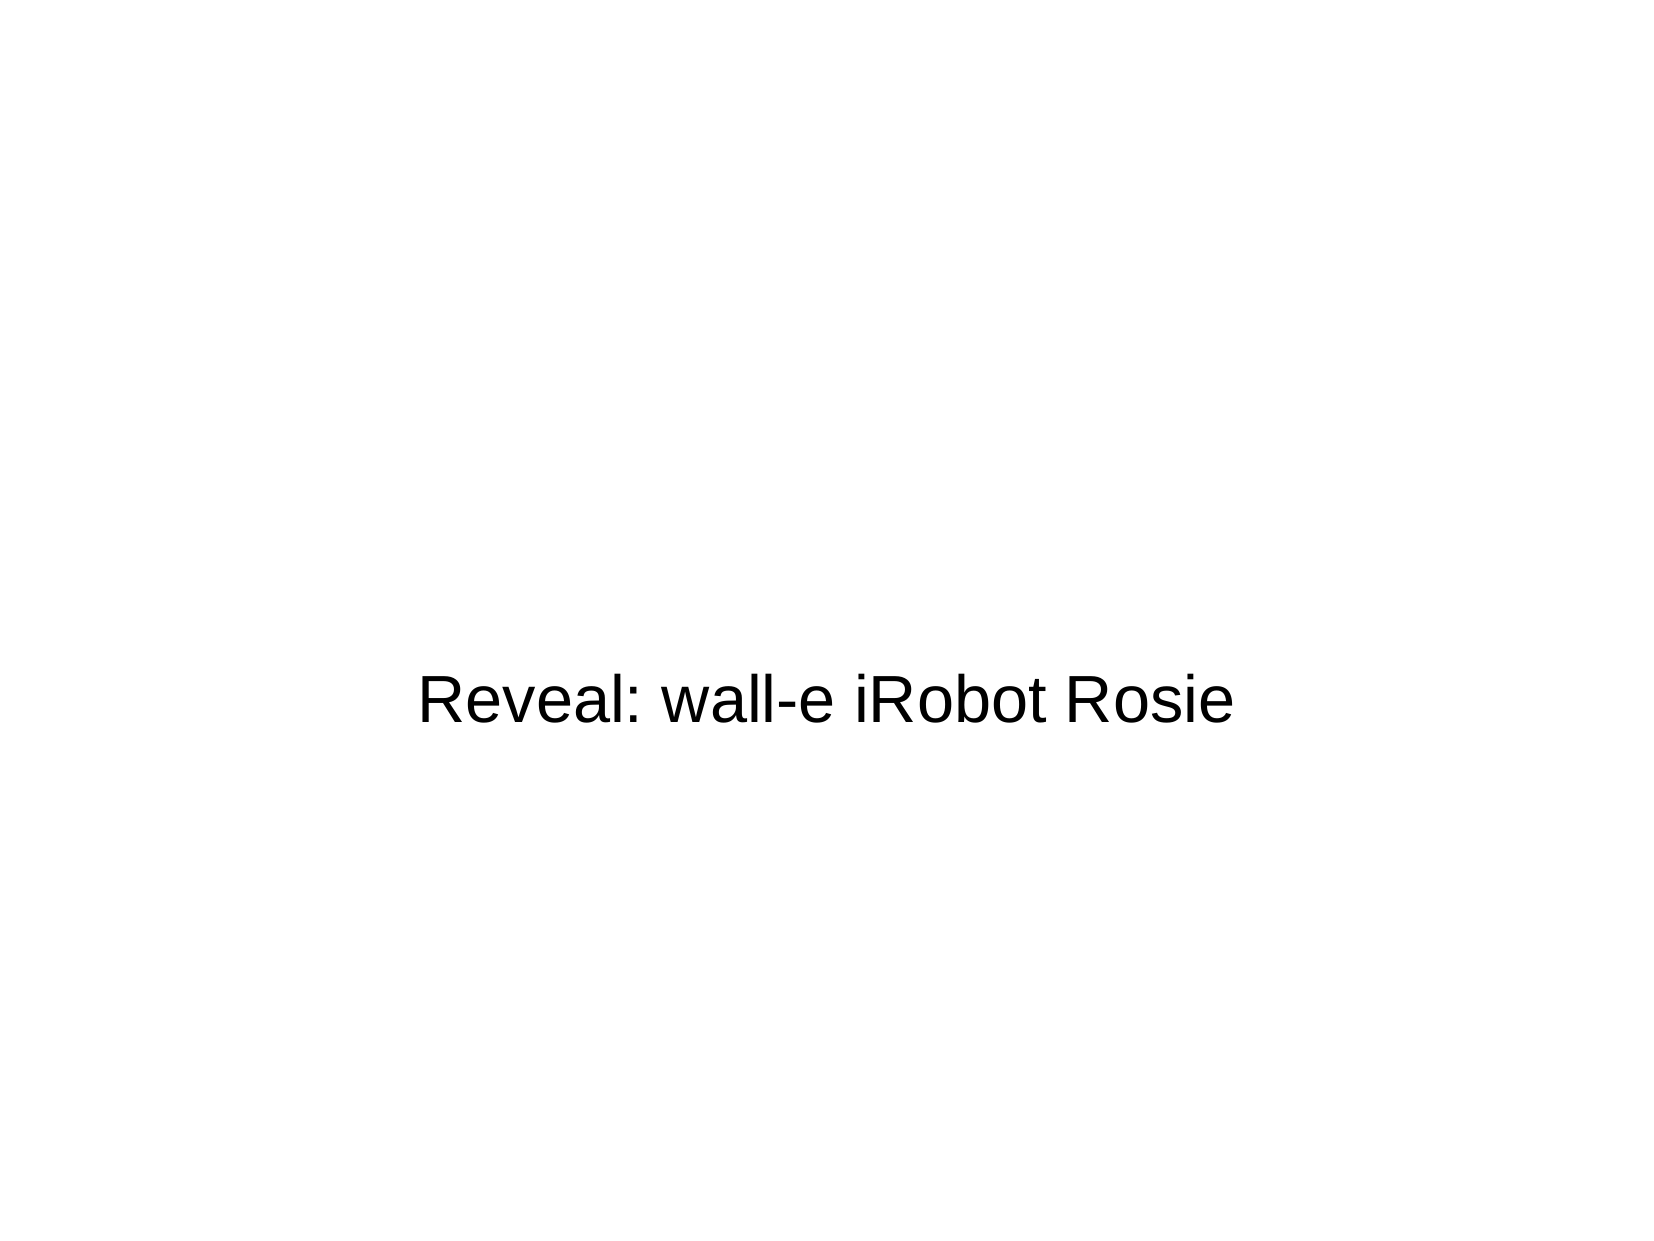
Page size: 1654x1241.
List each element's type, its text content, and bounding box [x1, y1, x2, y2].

subtitle Reveal: wall-e iRobot Rosie [82, 297, 1571, 1102]
